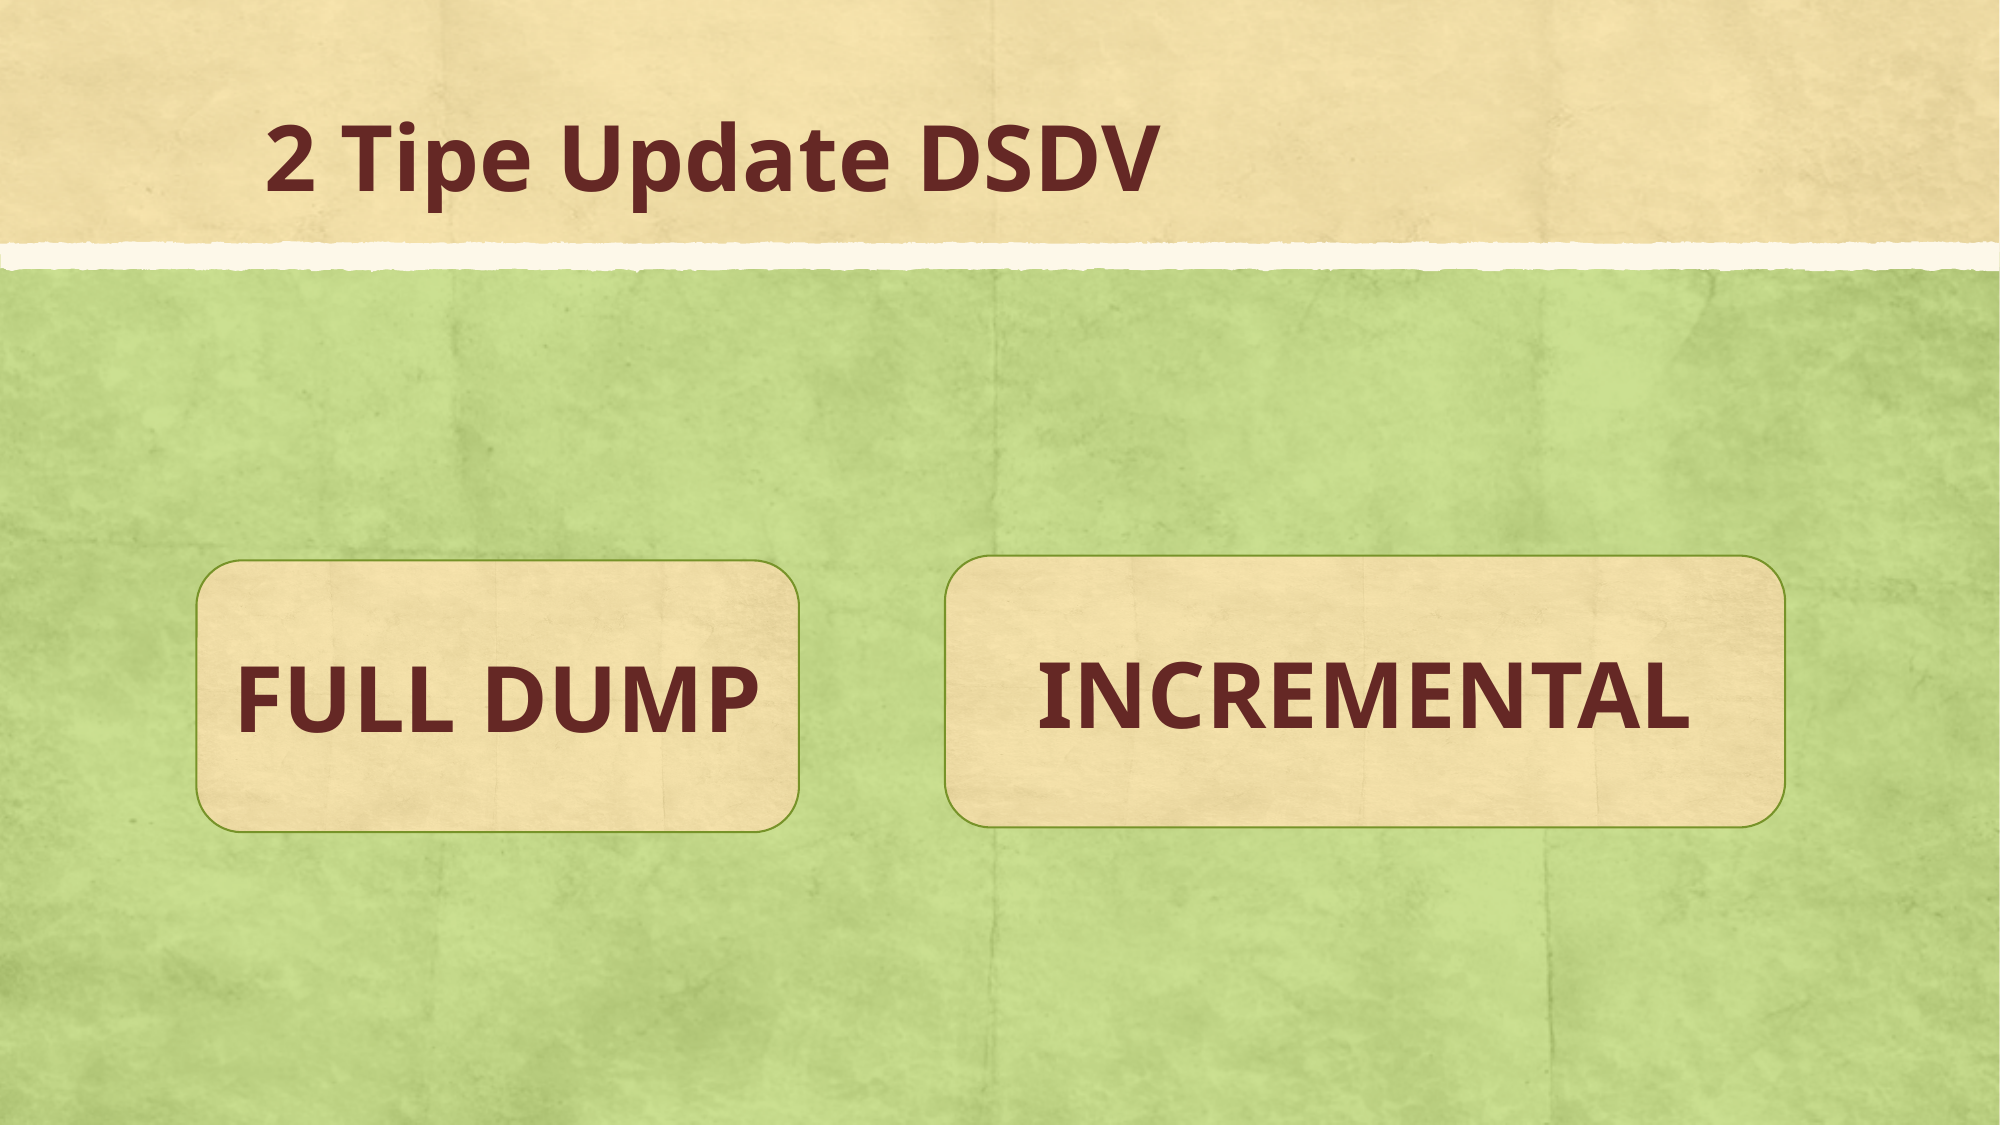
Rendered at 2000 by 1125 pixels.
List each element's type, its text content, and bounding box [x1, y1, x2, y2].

title 2 Tipe Update DSDV [249, 31, 1750, 219]
picture [0, 0, 2000, 249]
text_box INCREMENTAL [944, 555, 1786, 828]
text_box FULL DUMP [196, 560, 799, 833]
